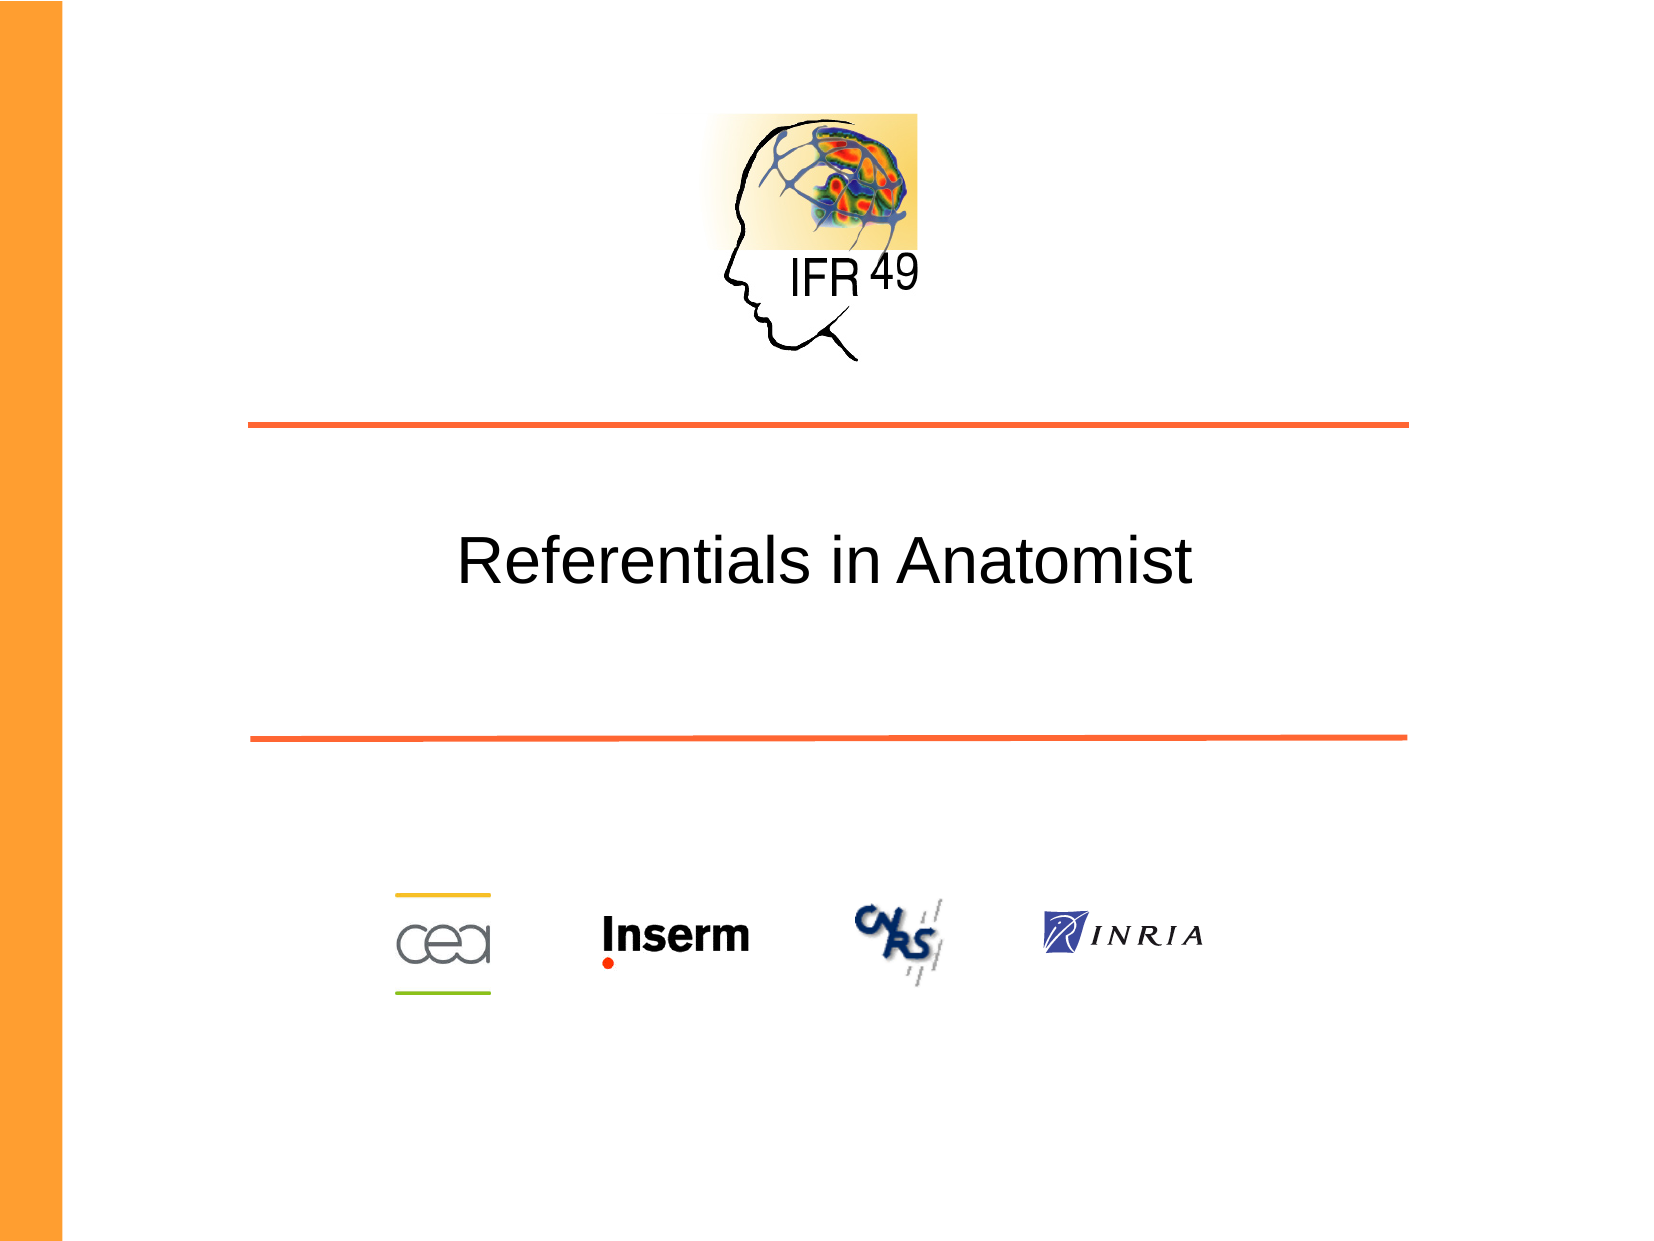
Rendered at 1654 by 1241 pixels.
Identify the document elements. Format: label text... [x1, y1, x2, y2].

picture [602, 916, 751, 972]
title Referentials in Anatomist [234, 494, 1416, 702]
picture [395, 893, 491, 995]
picture [855, 898, 945, 988]
picture [1043, 910, 1203, 954]
picture [656, 105, 918, 401]
